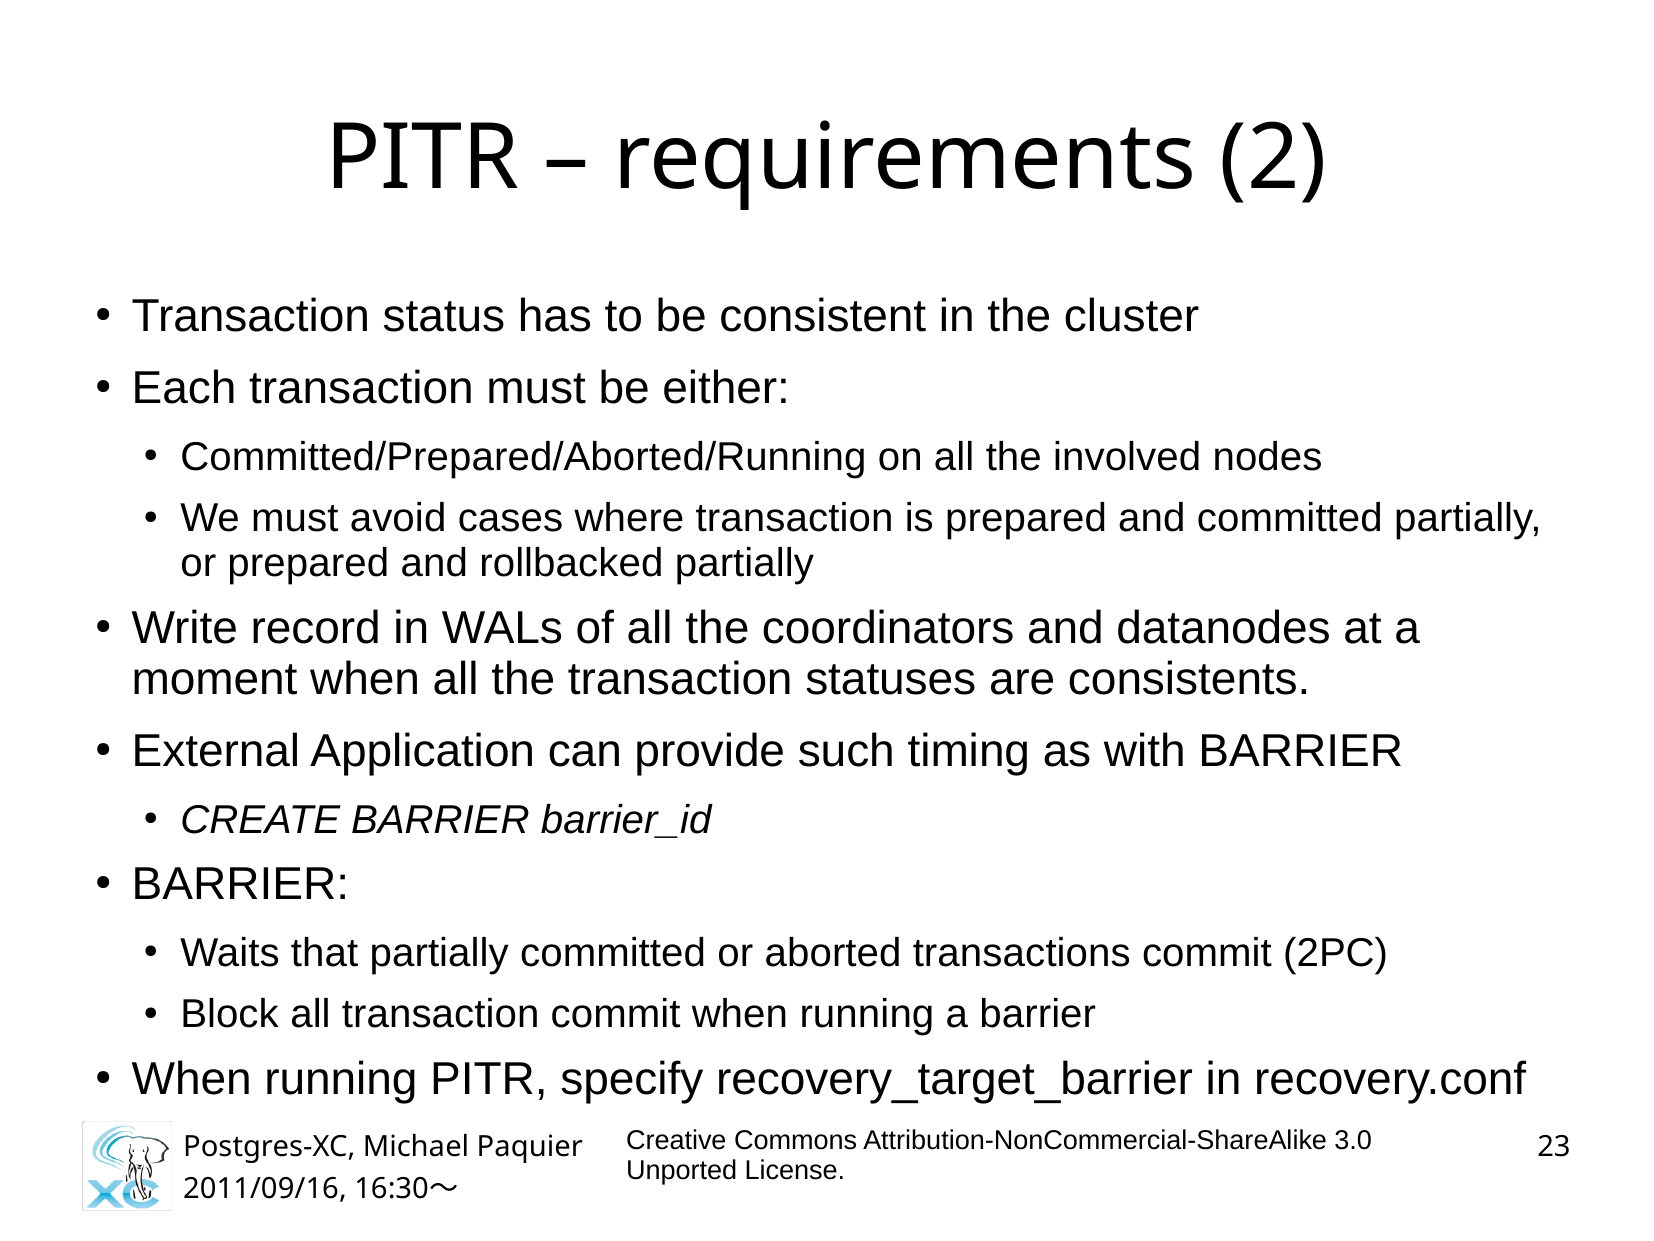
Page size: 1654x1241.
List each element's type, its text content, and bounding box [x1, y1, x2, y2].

title PITR – requirements (2) [82, 56, 1571, 250]
list Transaction status has to be consistent in the cluster Each transaction must be either: Committed/Prepared/Aborted/Running on all the involved nodes We must avoid cases where transaction is prepared and committed partially, or prepared and rollbacked partially Write record in WALs of all the coordinators and datanodes at a moment when all the transaction statuses are consistents. External Application can provide such timing as with BARRIER CREATE BARRIER barrier_id BARRIER: Waits that partially committed or aborted transactions commit (2PC) Block all transaction commit when running a barrier When running PITR, specify recovery_target_barrier in recovery.conf [82, 290, 1571, 1109]
picture [82, 1121, 172, 1211]
